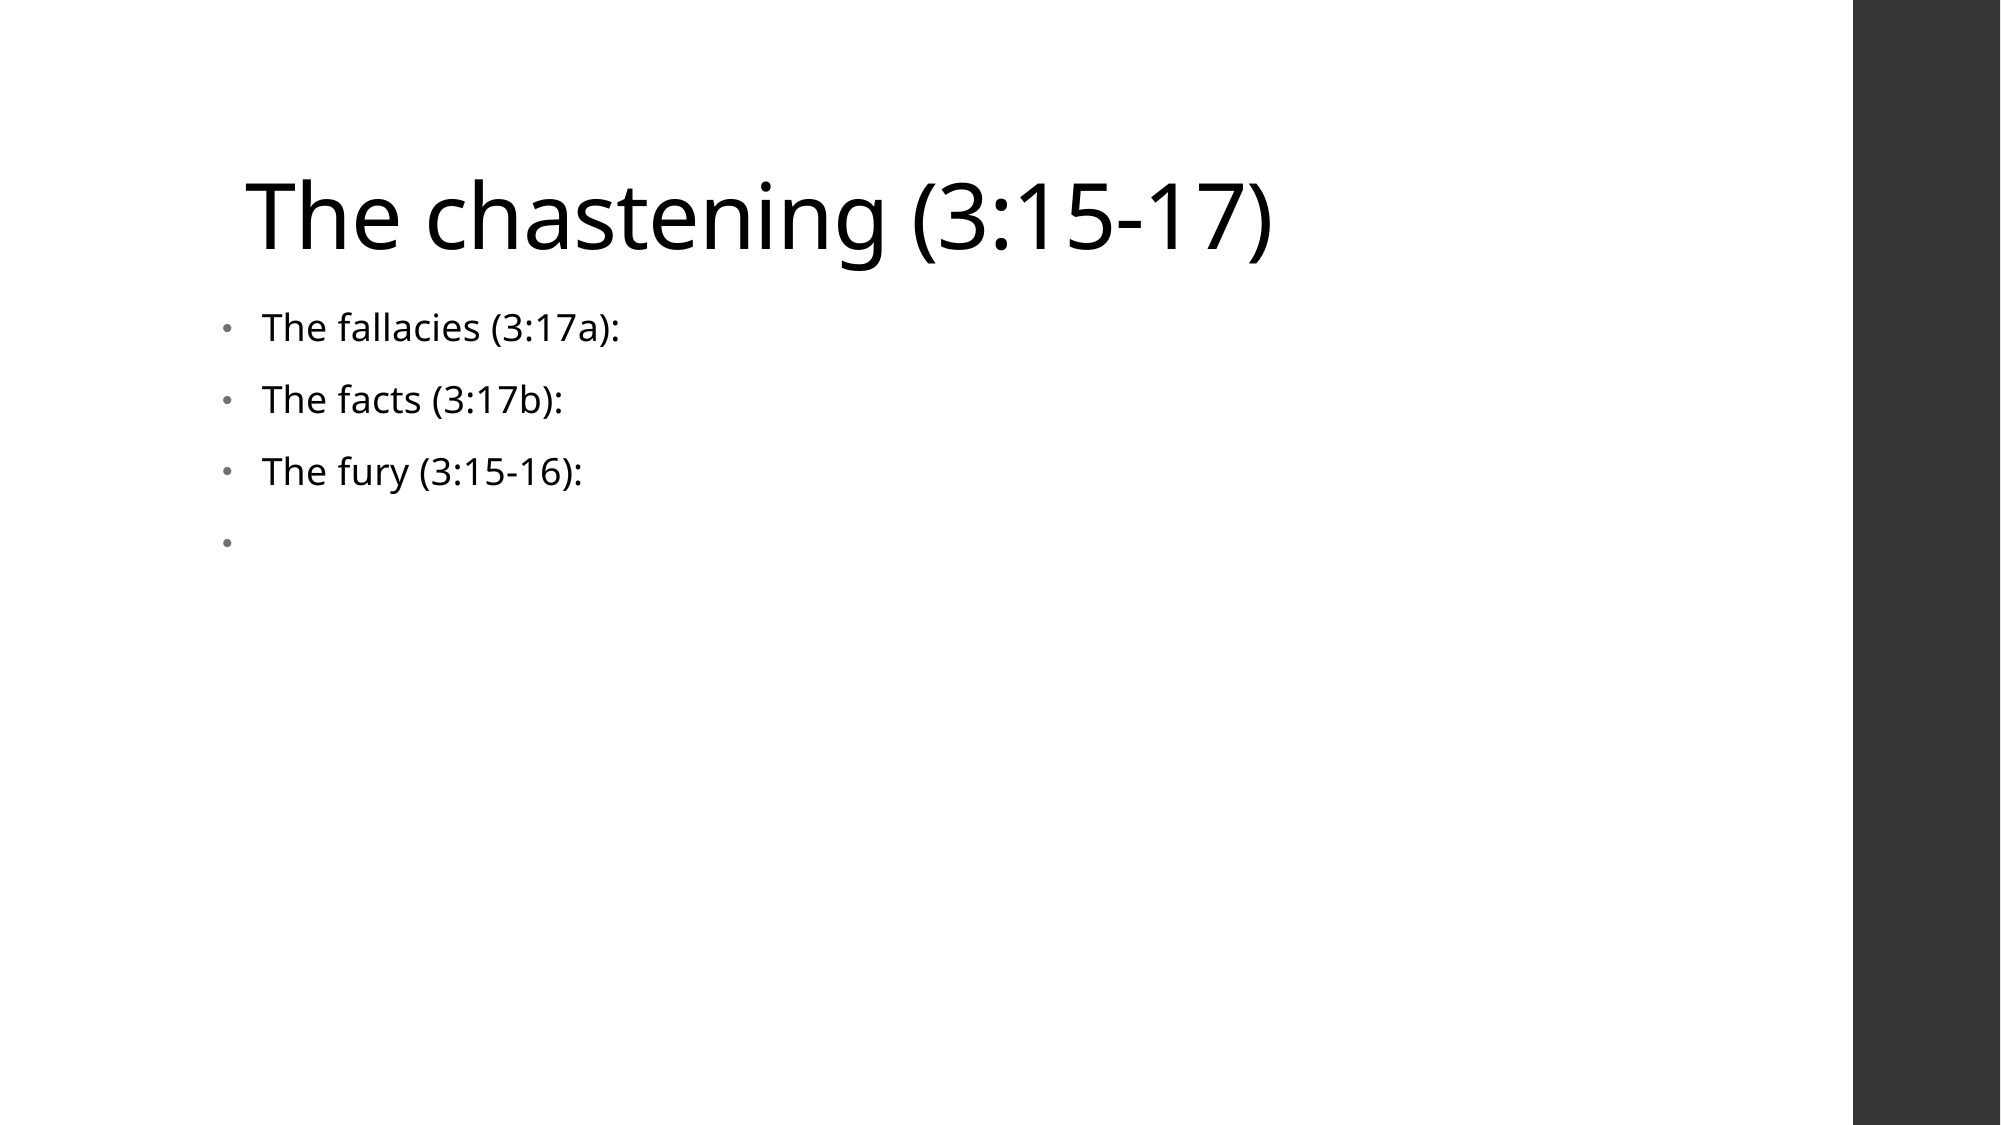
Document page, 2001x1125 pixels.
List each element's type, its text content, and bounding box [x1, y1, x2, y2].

title The chastening (3:15-17) [206, 60, 1797, 278]
list The fallacies (3:17a): The facts (3:17b): The fury (3:15-16): [206, 299, 1617, 1014]
